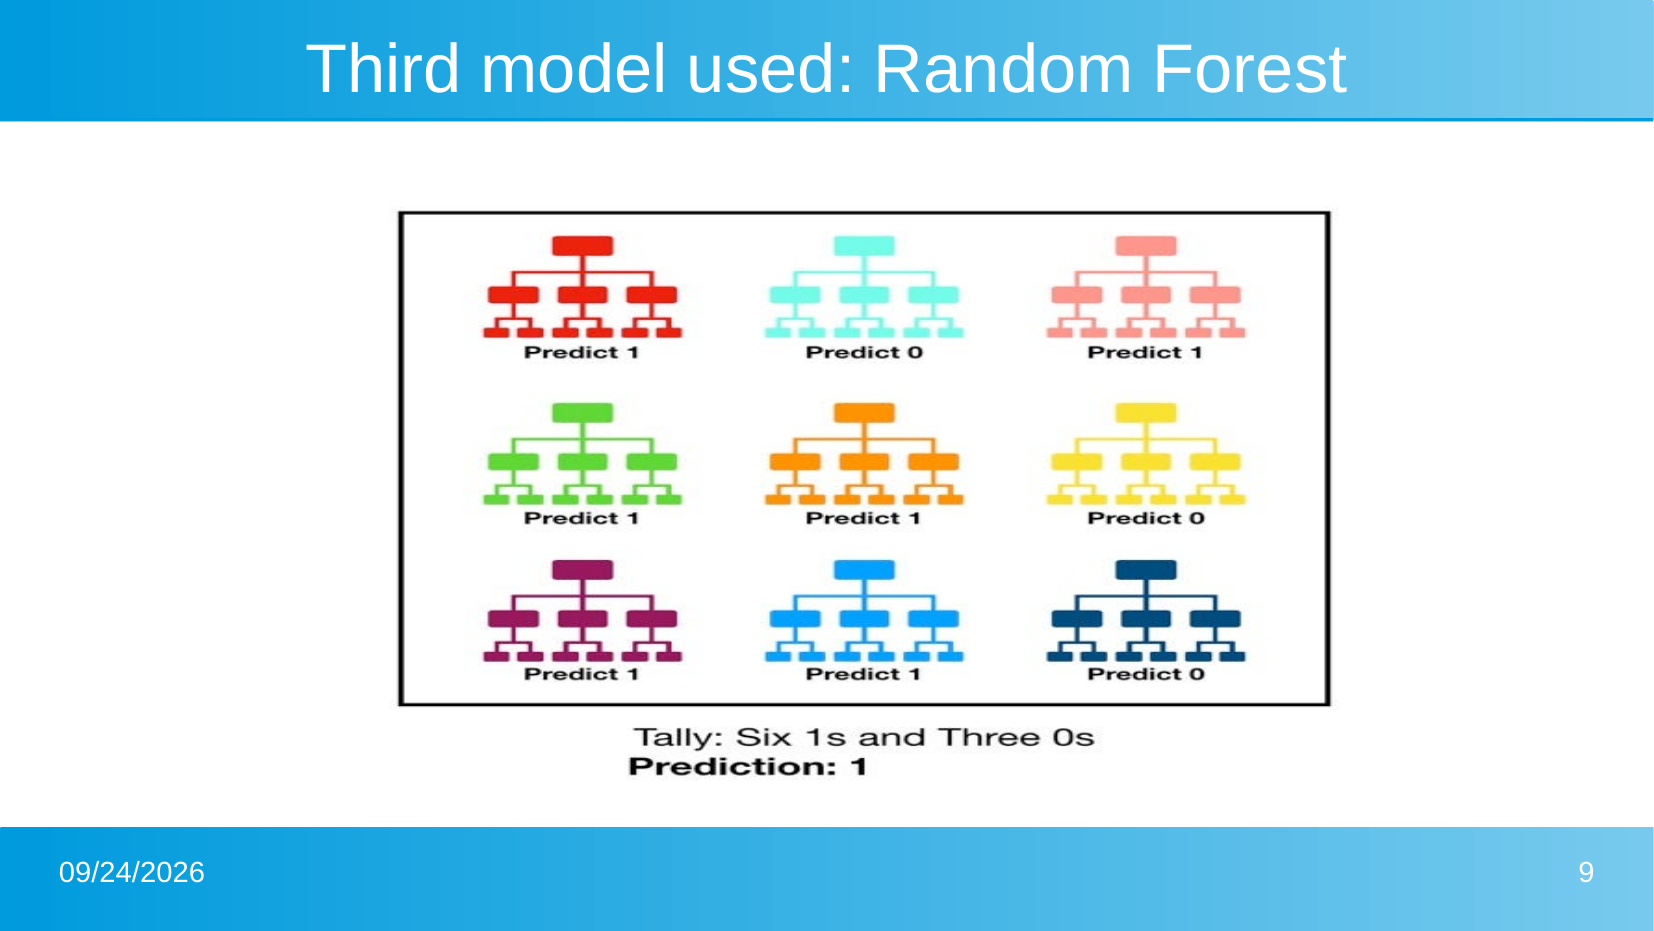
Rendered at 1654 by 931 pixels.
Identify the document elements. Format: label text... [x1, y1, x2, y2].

title Third model used: Random Forest [59, 29, 1595, 108]
picture [375, 196, 1351, 788]
